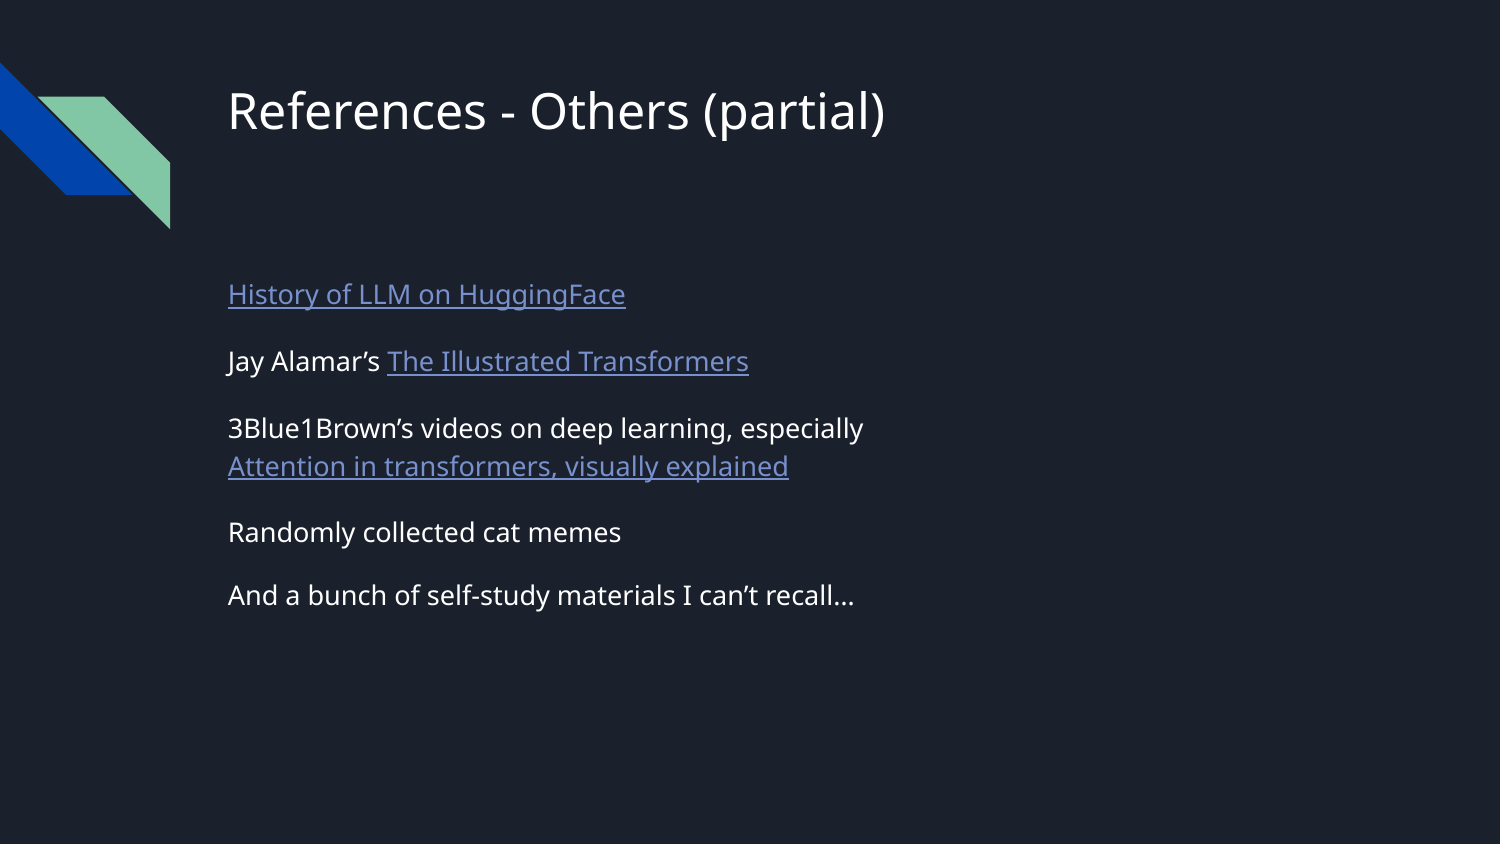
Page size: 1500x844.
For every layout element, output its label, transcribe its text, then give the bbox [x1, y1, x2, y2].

list History of LLM on HuggingFace Jay Alamar’s The Illustrated Transformers 3Blue1Brown’s videos on deep learning, especially Attention in transformers, visually explained Randomly collected cat memes And a bunch of self-study materials I can’t recall… [212, 257, 1368, 735]
title References - Others (partial) [212, 64, 1368, 215]
